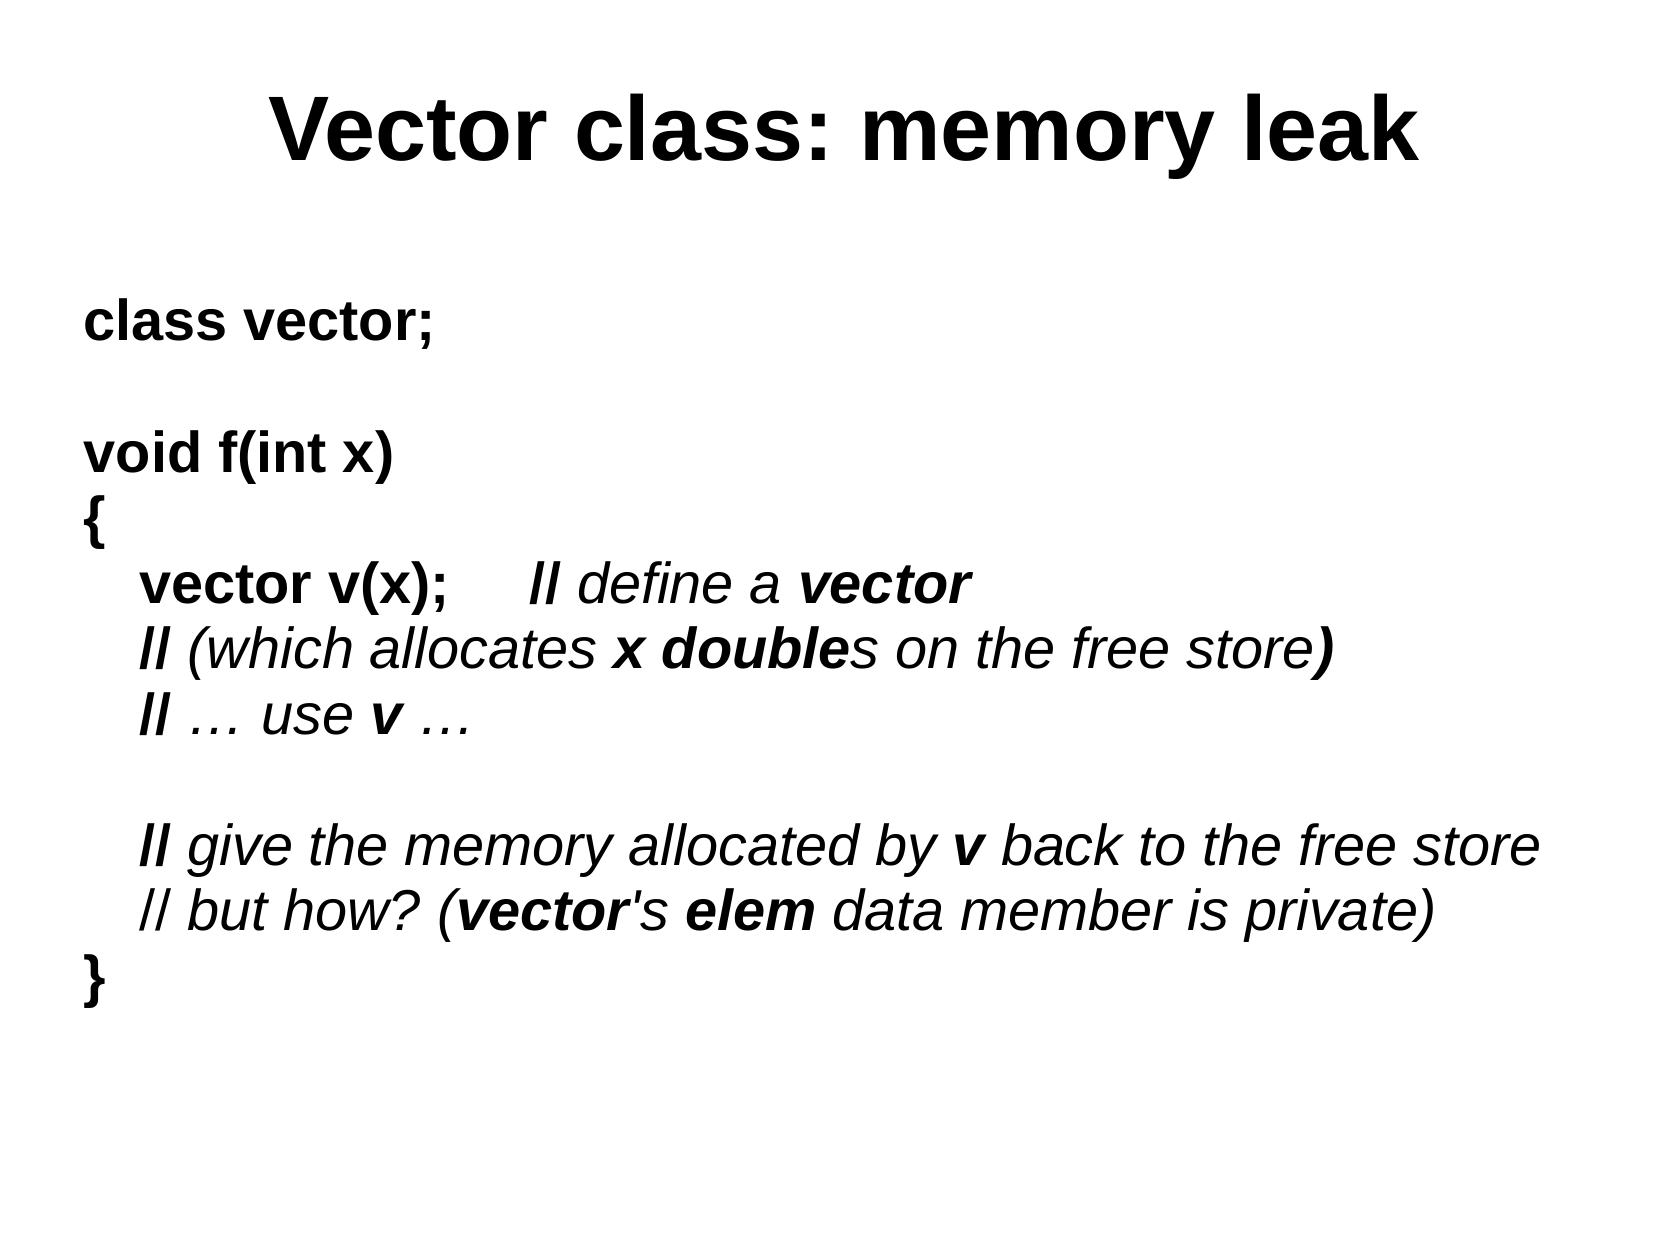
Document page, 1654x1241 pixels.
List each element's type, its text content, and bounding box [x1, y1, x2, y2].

list class vector; void f(int x) { vector v(x); // define a vector // (which allocates x doubles on the free store) // … use v … // give the memory allocated by v back to the free store // but how? (vector's elem data member is private) } [68, 289, 1619, 1016]
title Vector class: memory leak [82, 0, 1571, 249]
